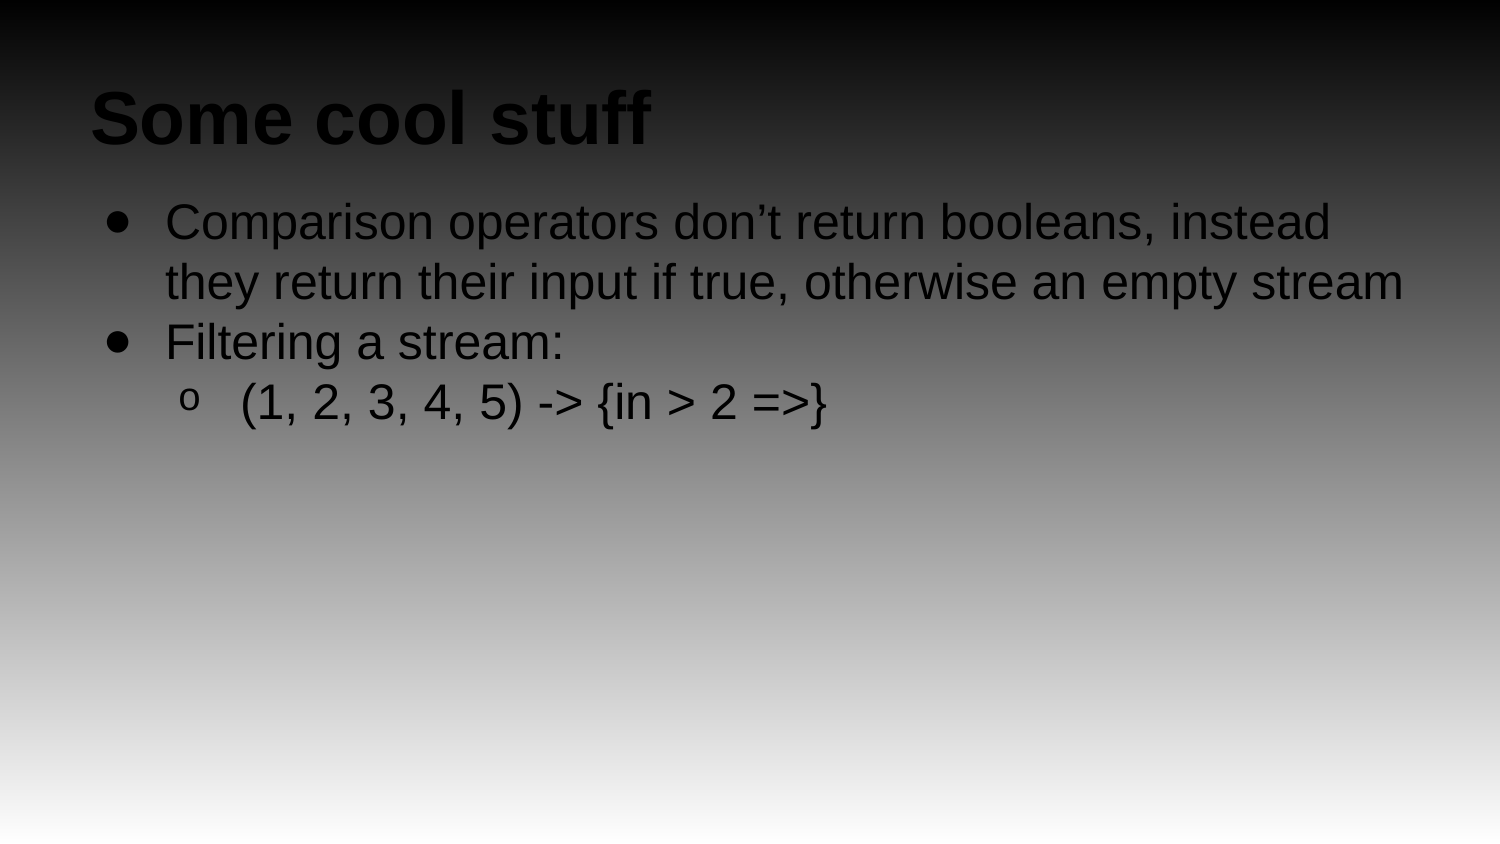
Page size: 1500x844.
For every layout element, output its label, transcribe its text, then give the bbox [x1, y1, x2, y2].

title Some cool stuff [75, 33, 1425, 174]
list Comparison operators don’t return booleans, instead they return their input if true, otherwise an empty stream Filtering a stream: (1, 2, 3, 4, 5) -> {in > 2 =>} [75, 174, 1425, 786]
